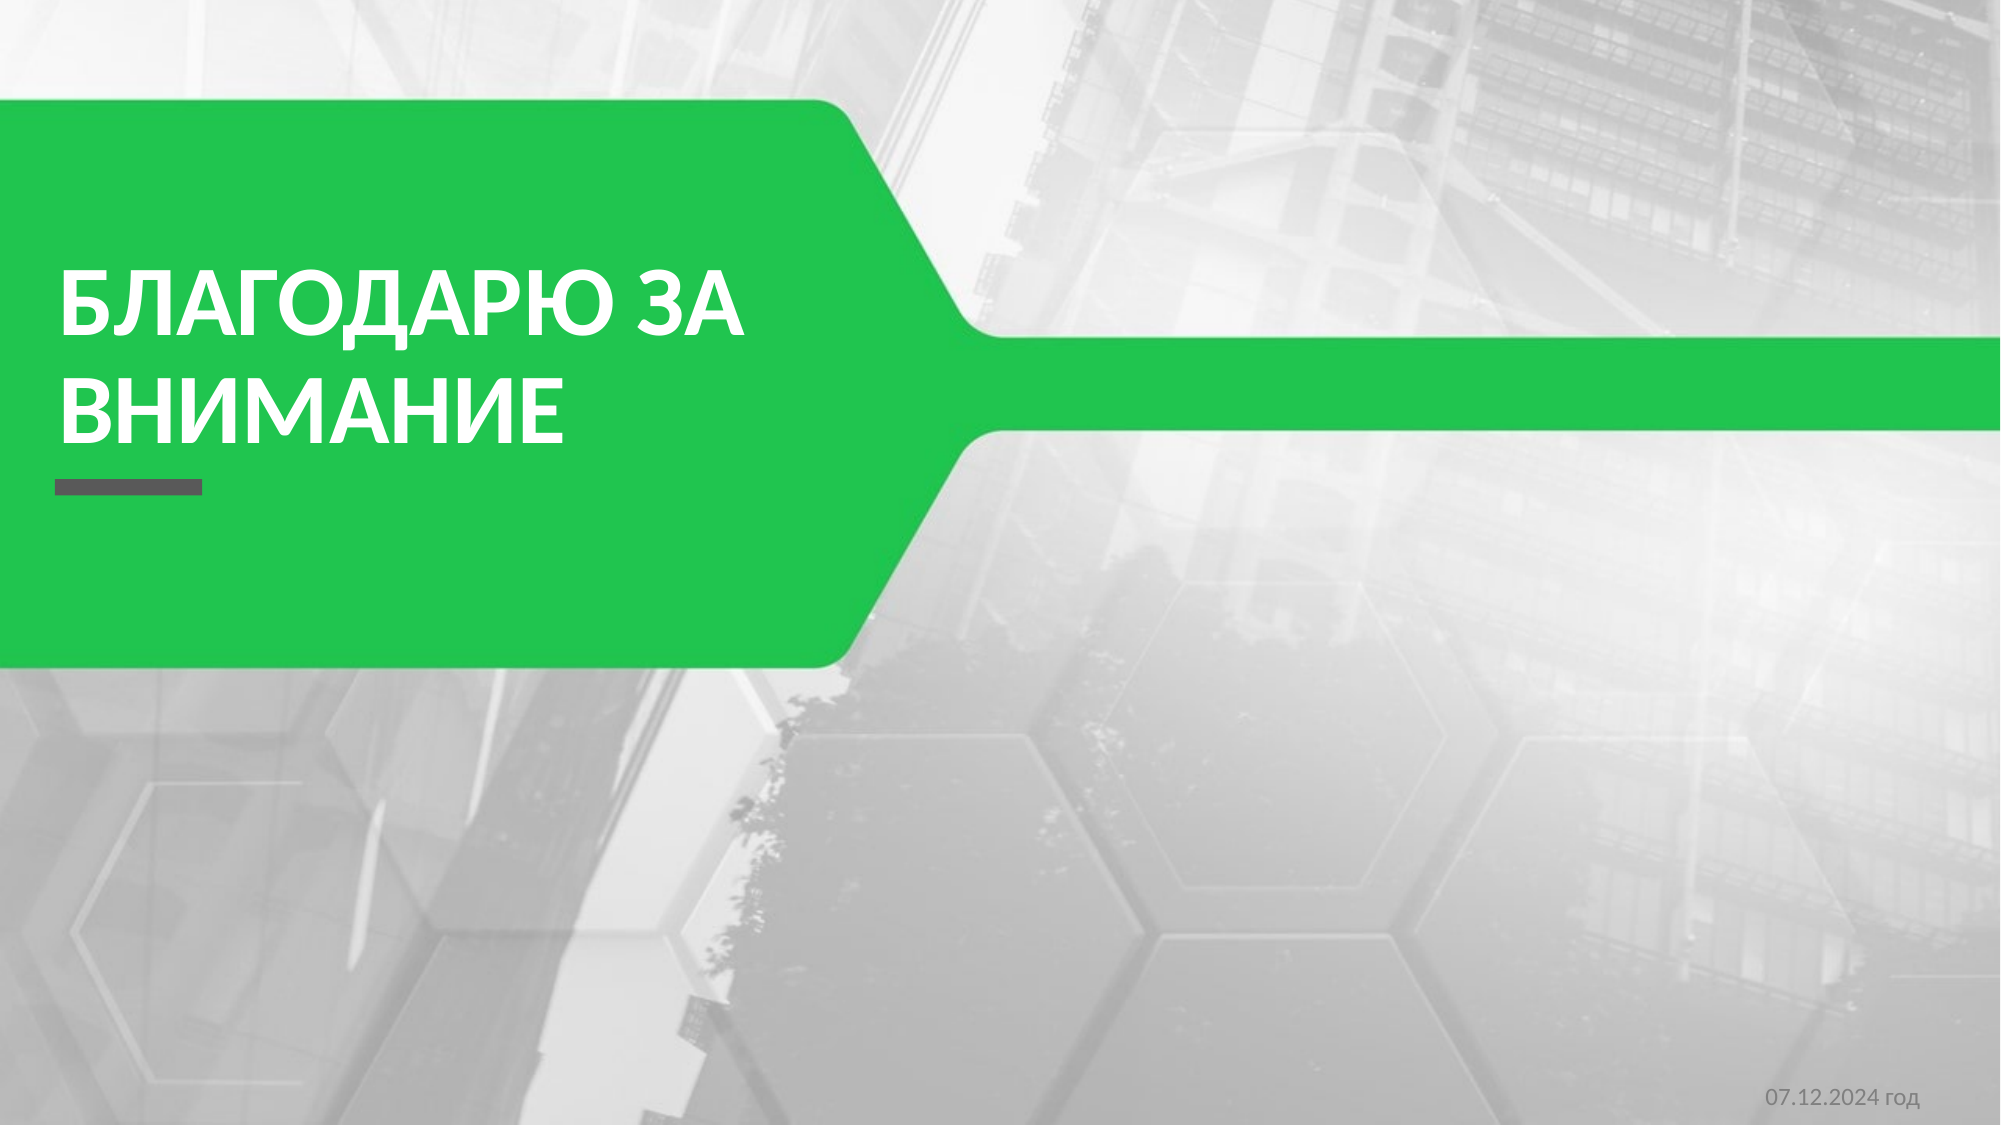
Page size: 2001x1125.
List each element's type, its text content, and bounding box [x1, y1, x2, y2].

picture [0, 0, 2001, 1125]
text_box 07.12.2024 год [1750, 1065, 2000, 1125]
title Благодарю за внимание [43, 118, 916, 473]
